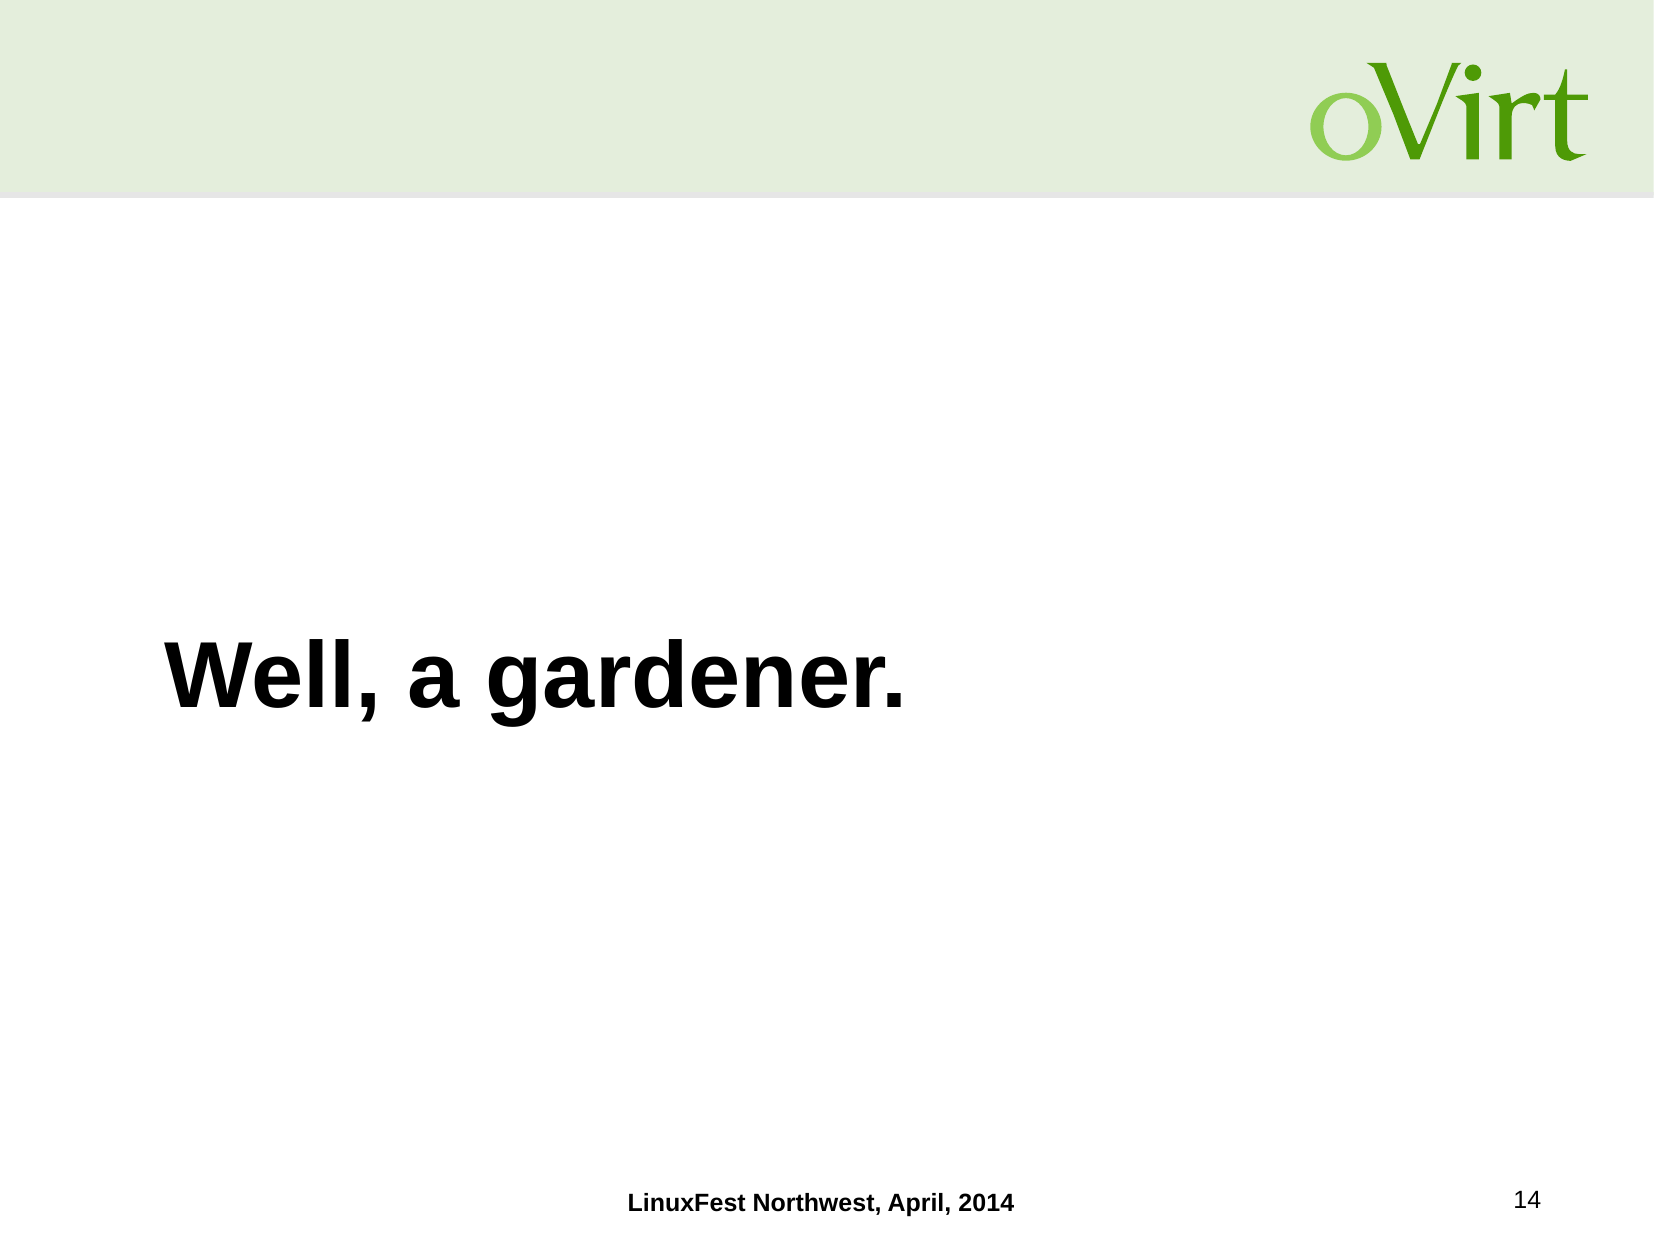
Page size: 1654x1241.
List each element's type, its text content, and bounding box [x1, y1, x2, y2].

text_box Well, a gardener. [150, 615, 1654, 750]
